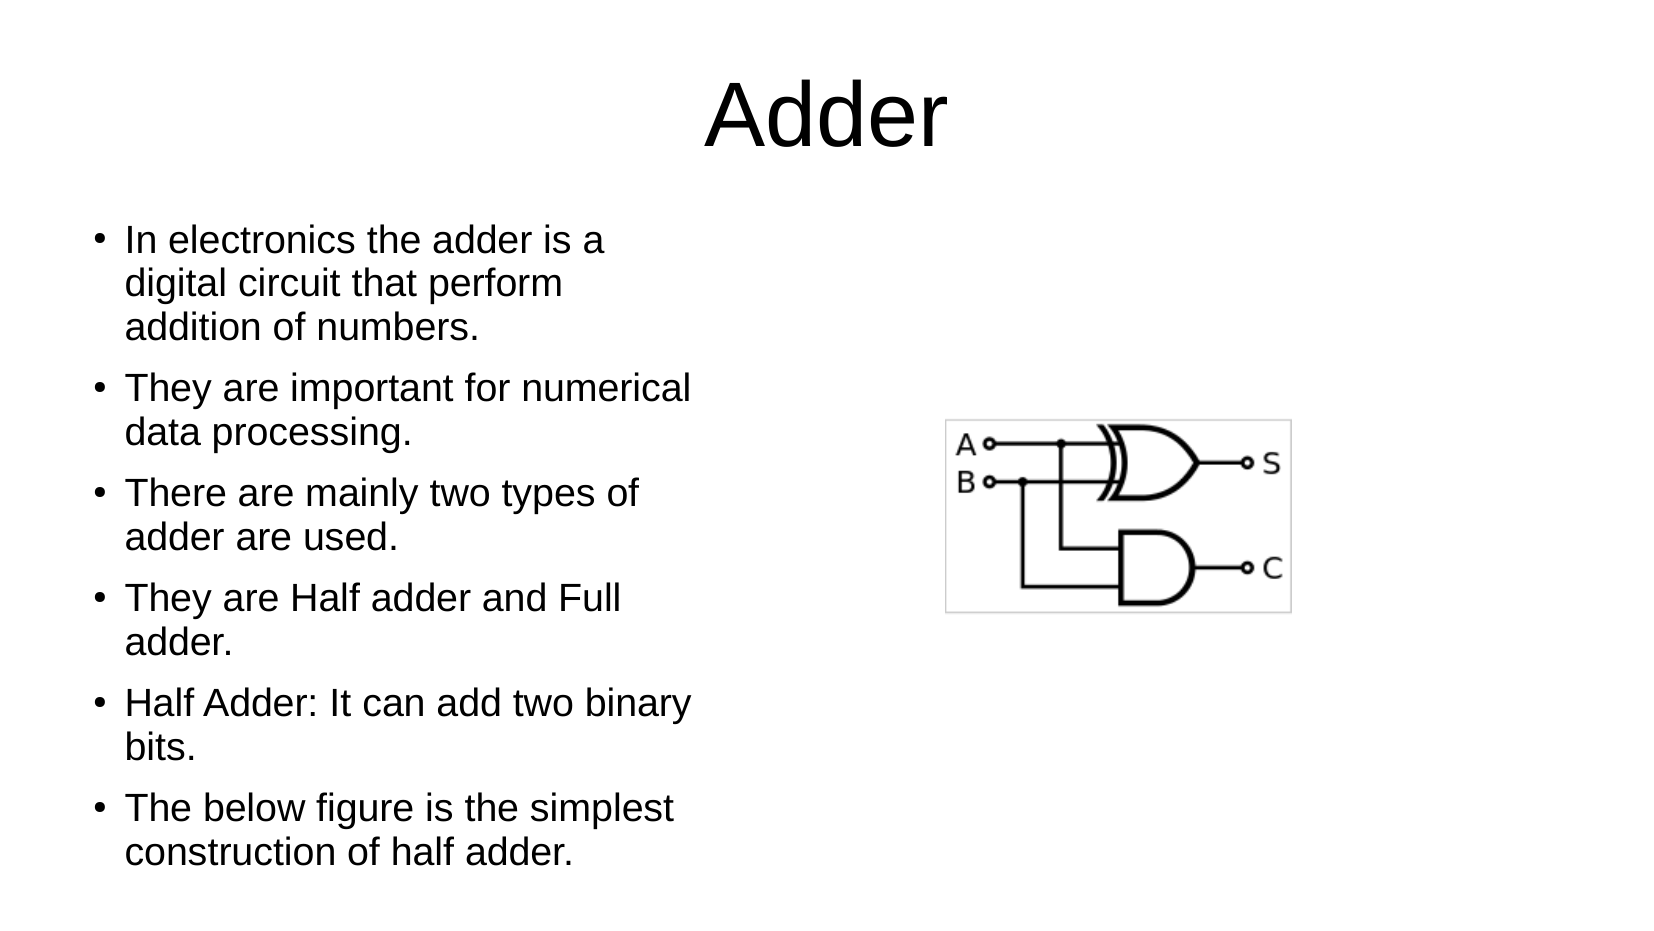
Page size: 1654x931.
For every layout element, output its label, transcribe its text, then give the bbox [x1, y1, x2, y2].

list In electronics the adder is a digital circuit that perform addition of numbers. They are important for numerical data processing. There are mainly two types of adder are used. They are Half adder and Full adder. Half Adder: It can add two binary bits. The below figure is the simplest construction of half adder. [82, 217, 706, 886]
picture [945, 418, 1292, 616]
title Adder [82, 37, 1571, 193]
